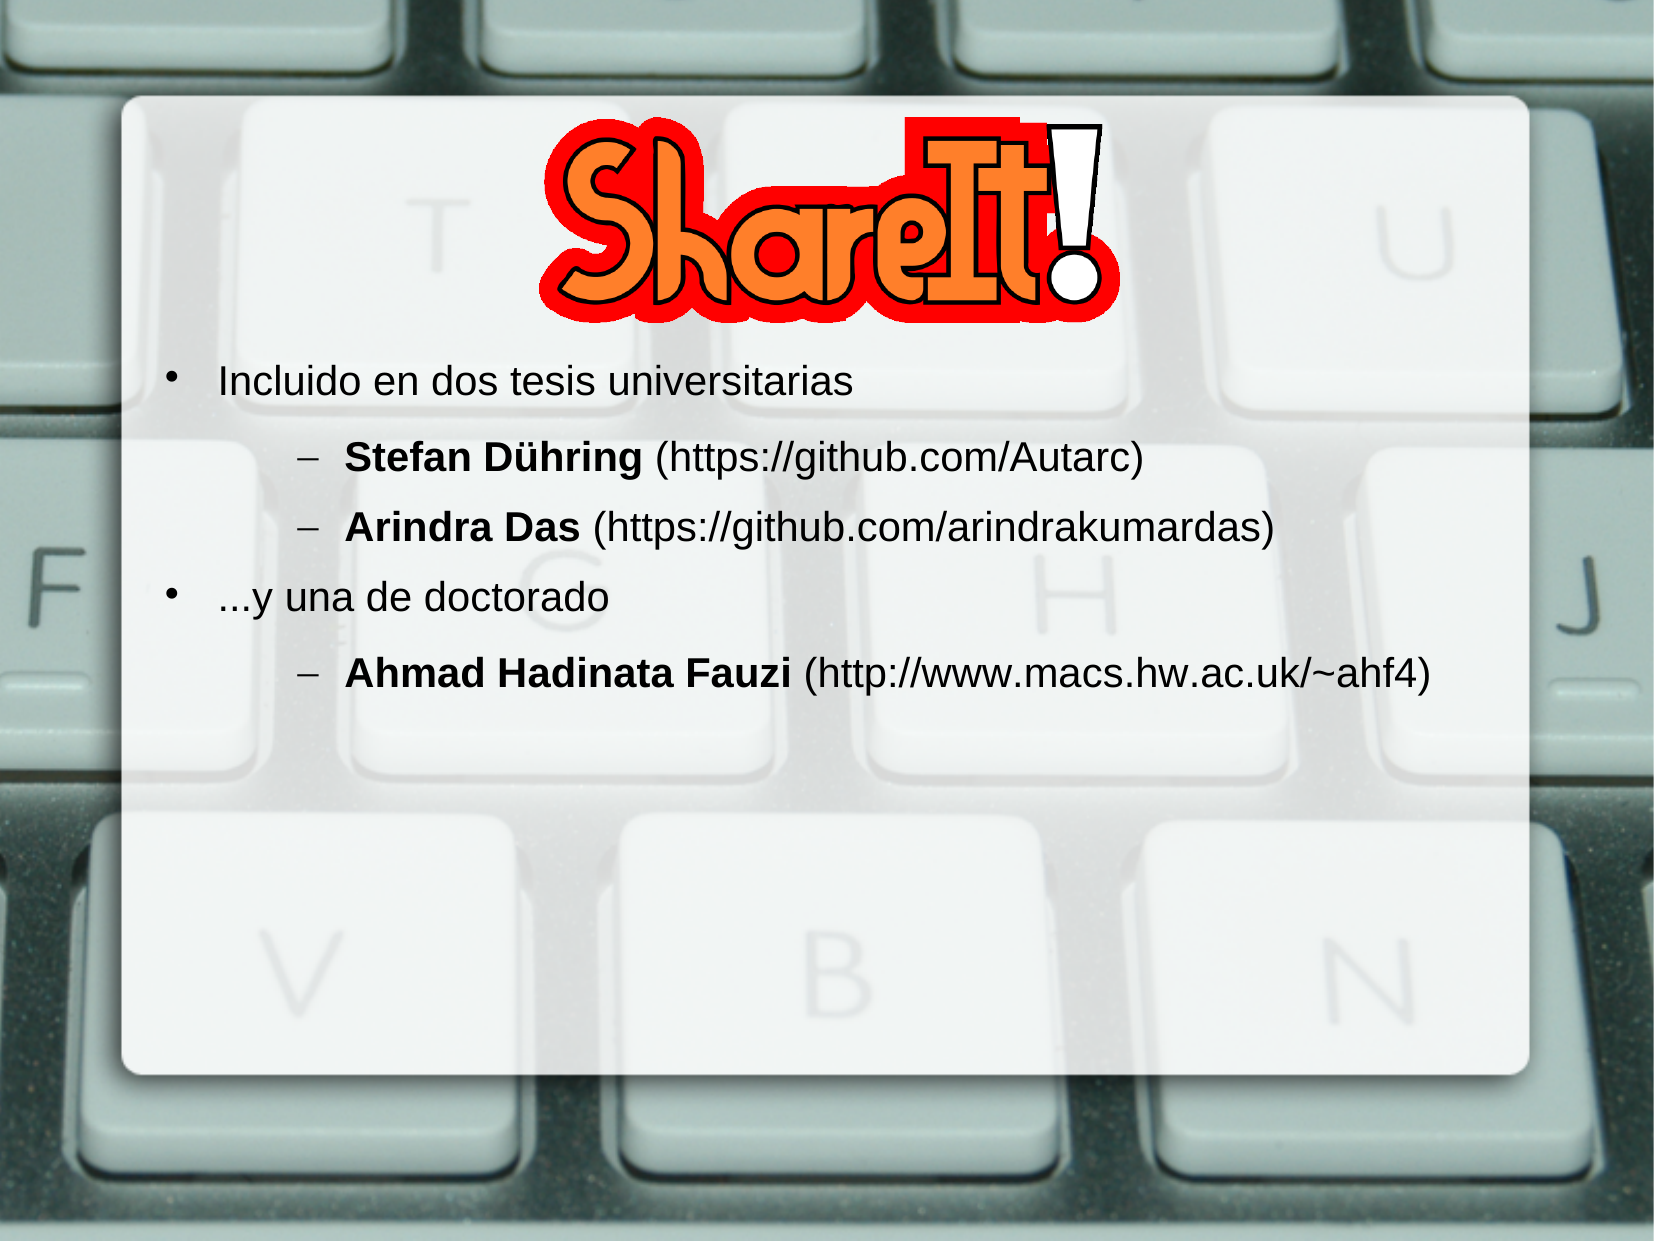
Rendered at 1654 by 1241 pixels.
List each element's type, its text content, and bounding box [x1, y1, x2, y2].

list Incluido en dos tesis universitarias Stefan Dühring (https://github.com/Autarc) Arindra Das (https://github.com/arindrakumardas) ...y una de doctorado Ahmad Hadinata Fauzi (http://www.macs.hw.ac.uk/~ahf4) [147, 354, 1506, 1074]
picture [0, 0, 1654, 1241]
